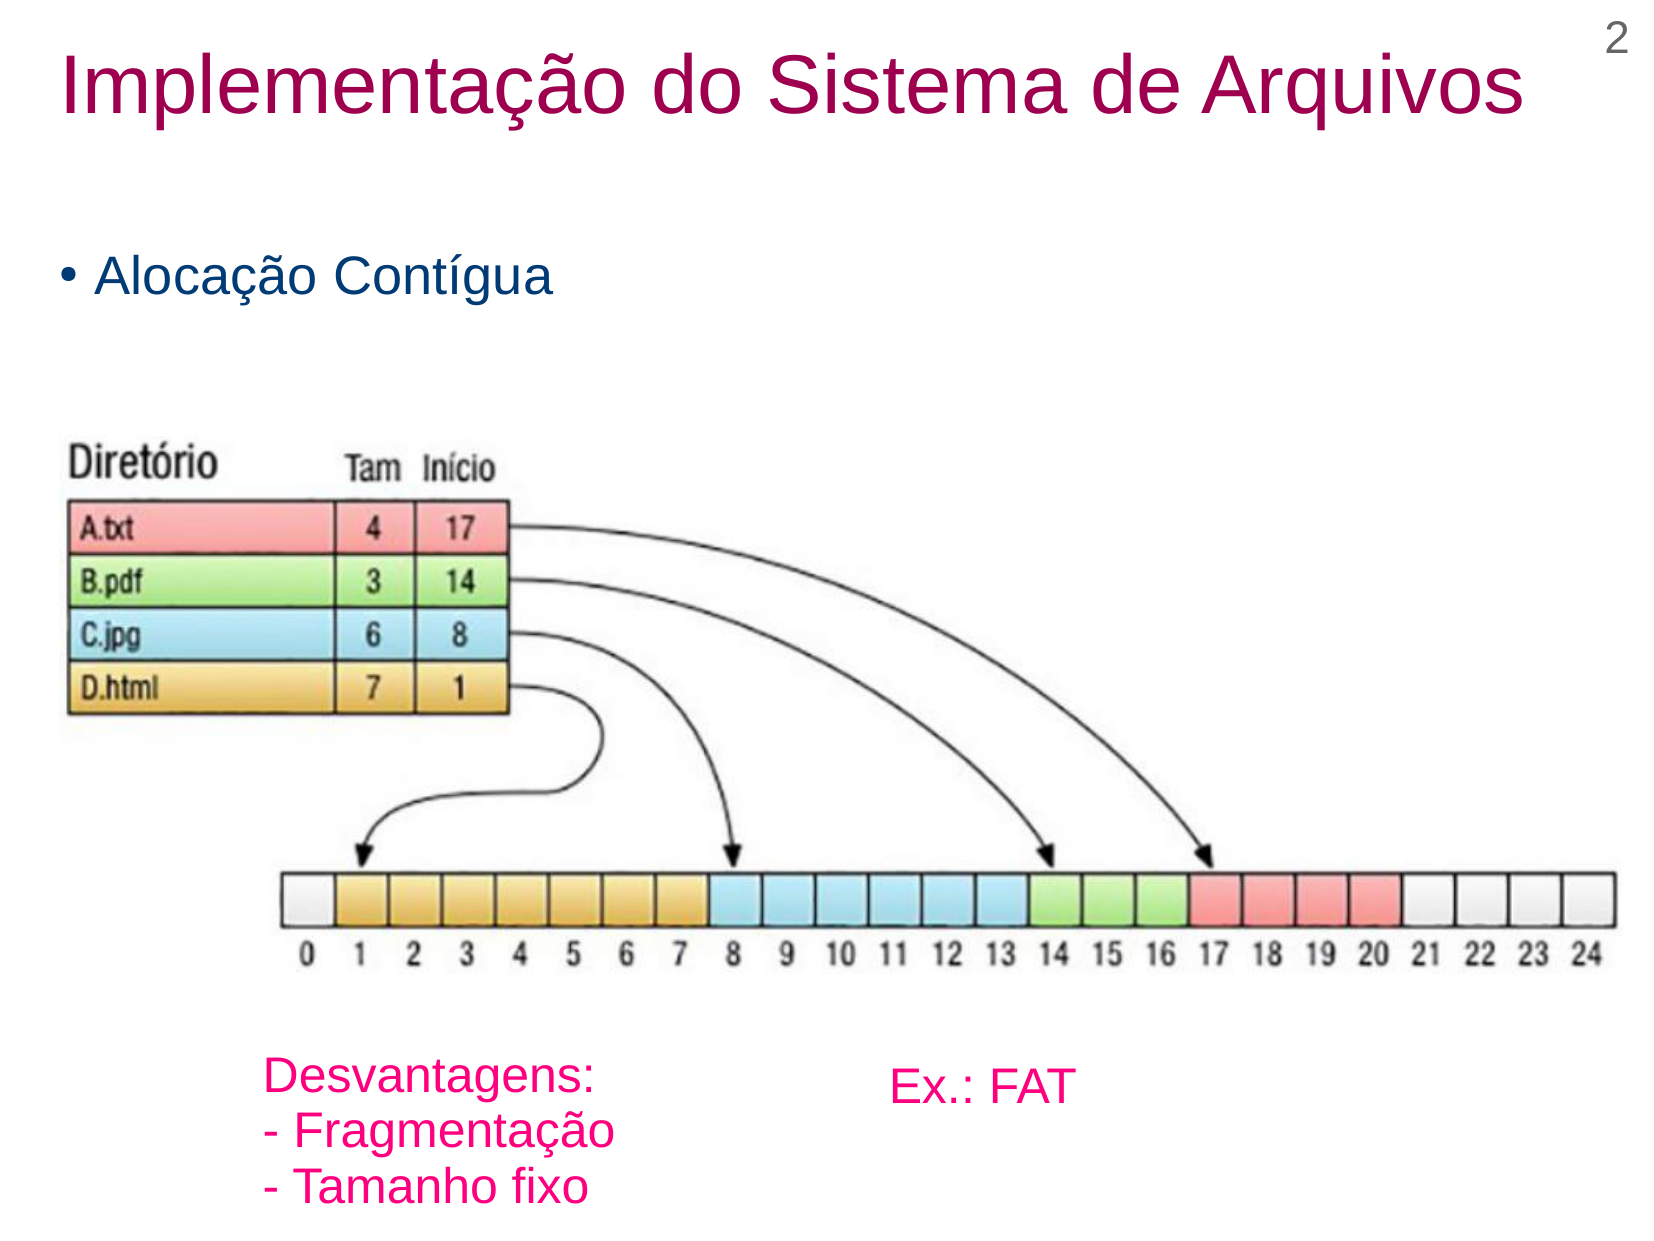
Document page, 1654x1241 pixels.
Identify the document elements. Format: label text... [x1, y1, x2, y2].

list Alocação Contígua [59, 236, 1595, 435]
list Alocação Contígua [59, 975, 1595, 1211]
text_box Ex.: FAT [874, 1051, 1092, 1122]
picture [59, 435, 1626, 975]
text_box Desvantagens: - Fragmentação - Tamanho fixo [248, 1039, 631, 1222]
title Implementação do Sistema de Arquivos [59, 29, 1595, 148]
